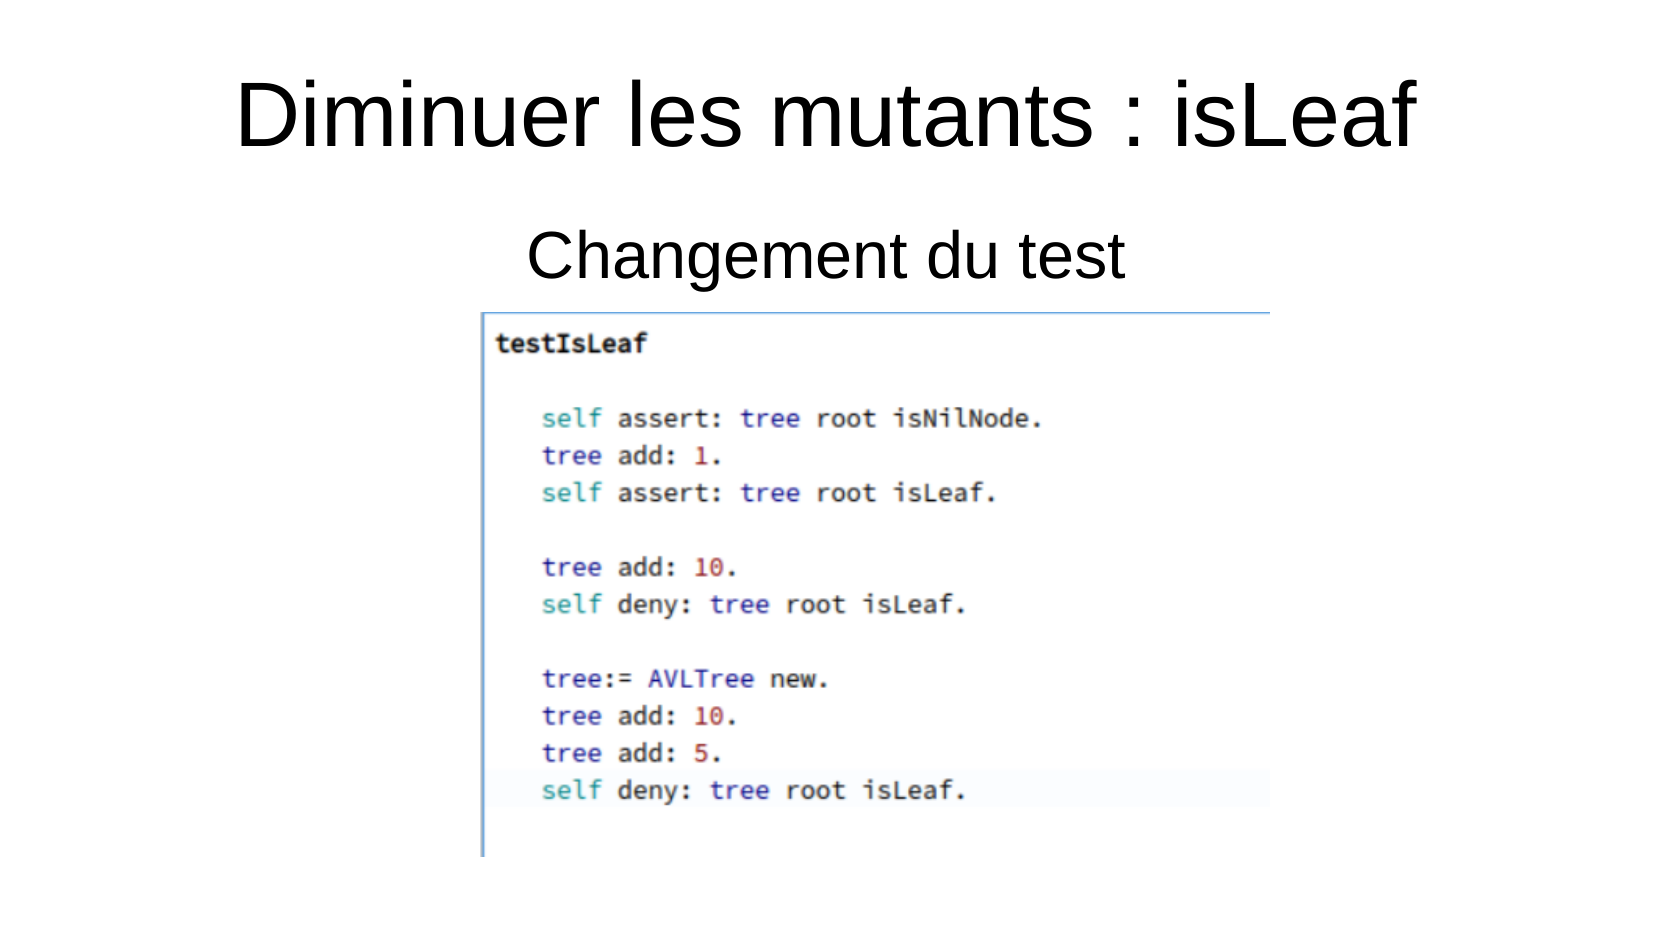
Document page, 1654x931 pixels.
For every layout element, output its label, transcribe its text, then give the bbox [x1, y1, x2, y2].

title Diminuer les mutants : isLeaf [82, 37, 1571, 193]
picture [480, 312, 1270, 857]
subtitle Changement du test [82, 217, 1571, 758]
